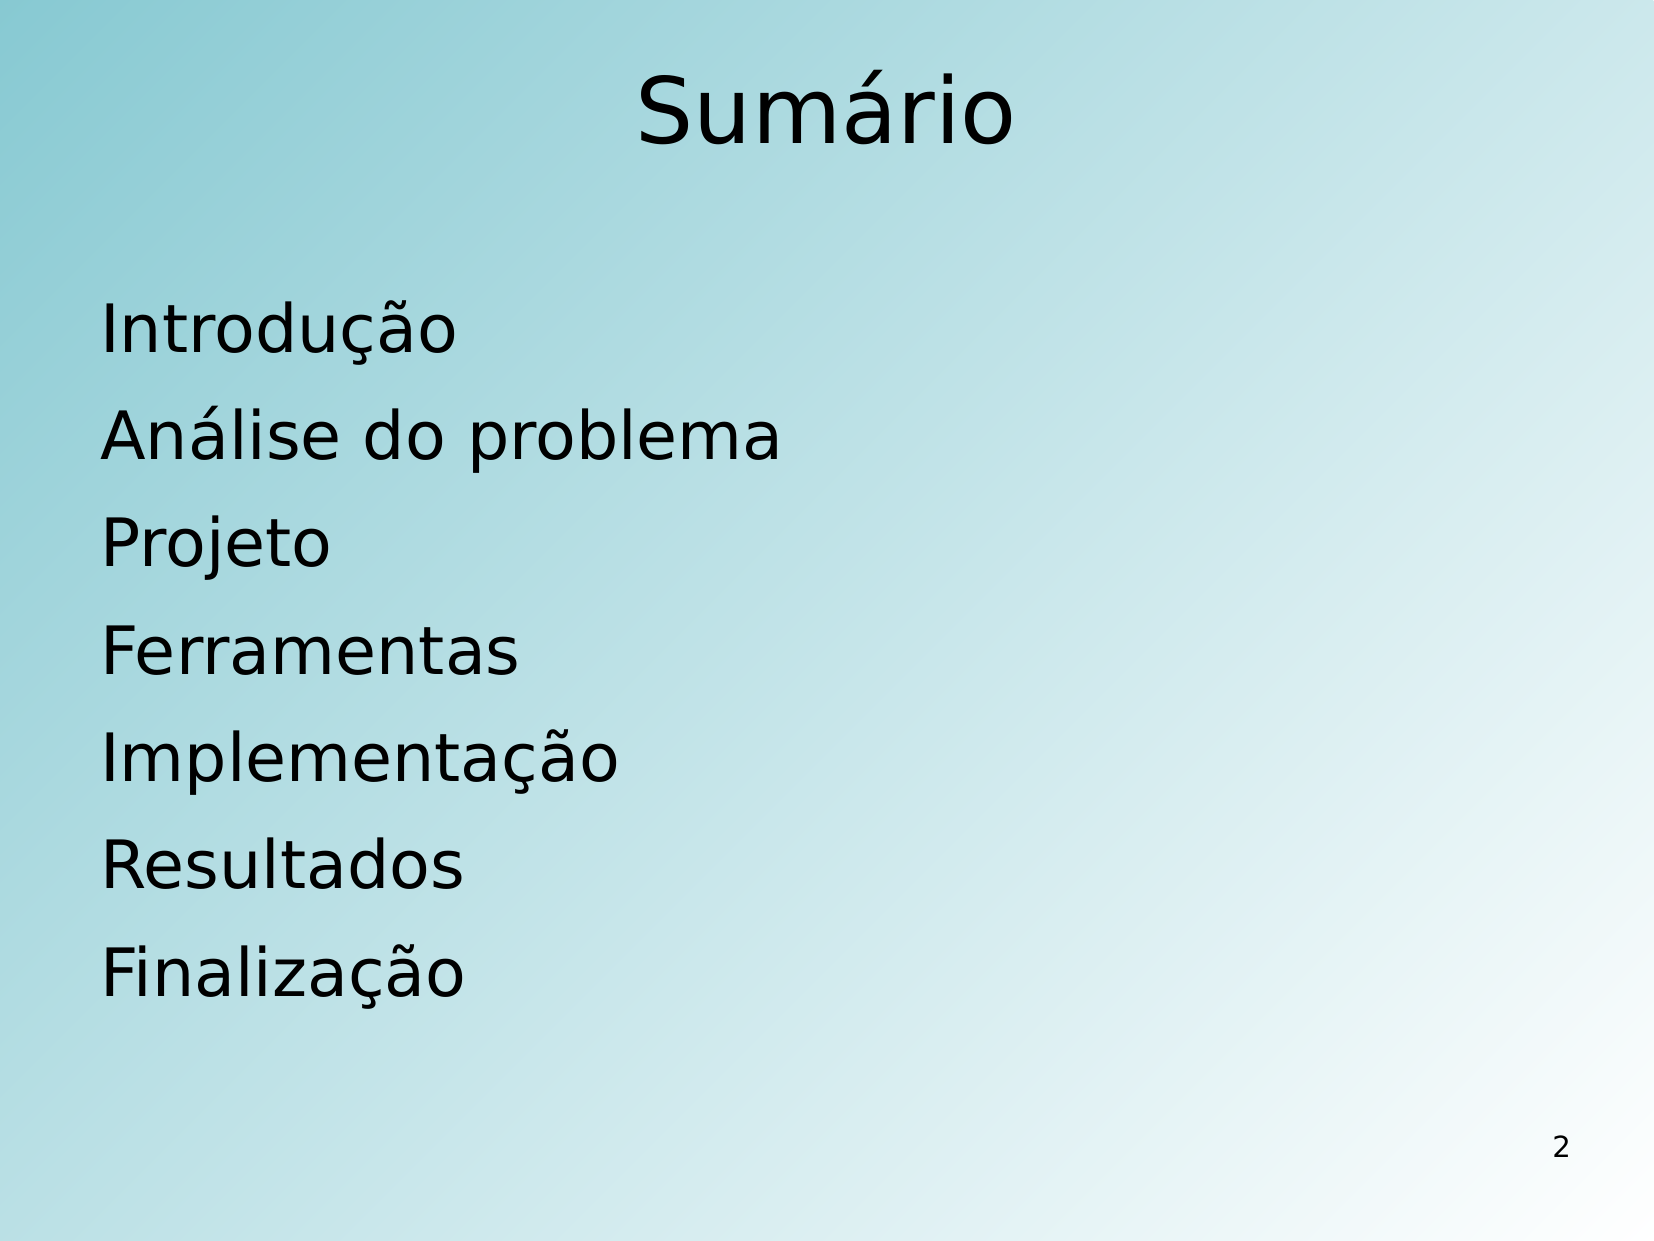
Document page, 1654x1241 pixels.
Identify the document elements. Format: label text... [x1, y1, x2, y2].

list Introdução Análise do problema Projeto Ferramentas Implementação Resultados Finalização [82, 290, 1571, 1094]
title Sumário [82, 15, 1571, 208]
